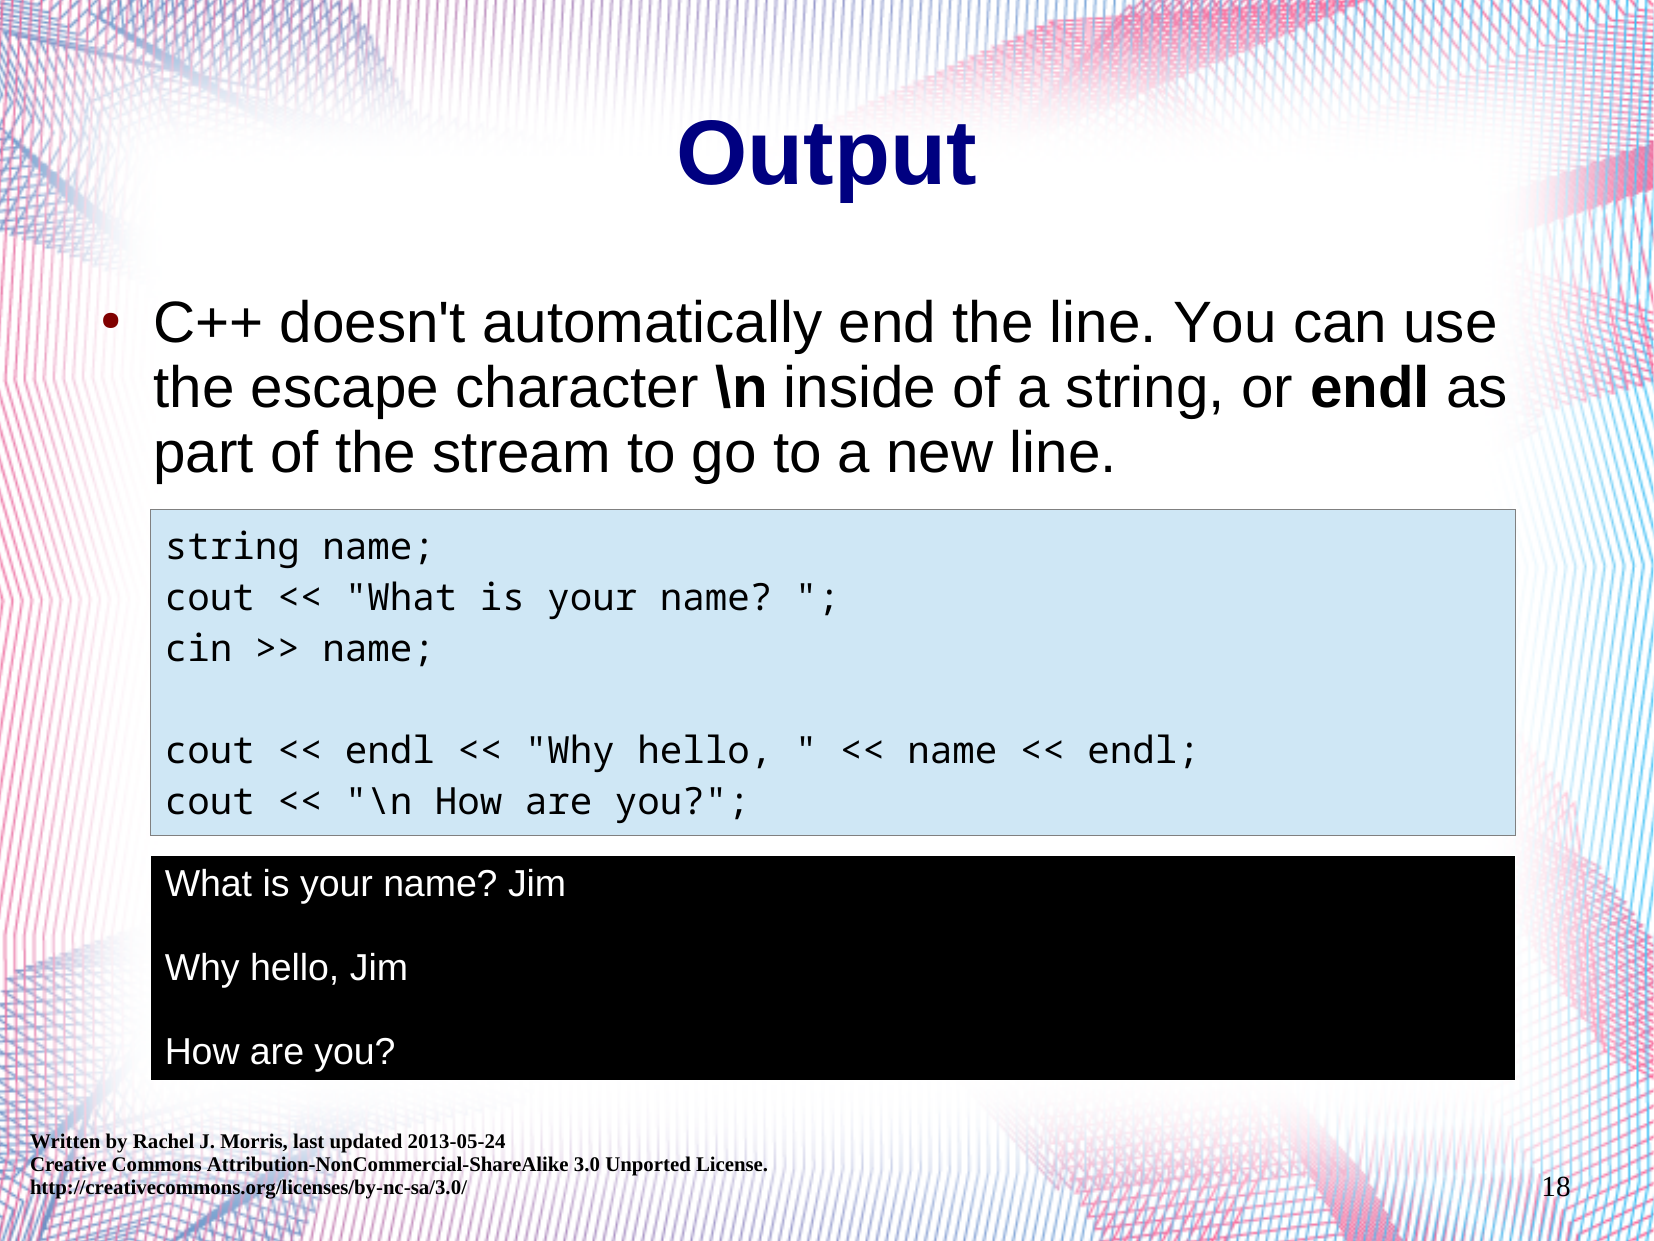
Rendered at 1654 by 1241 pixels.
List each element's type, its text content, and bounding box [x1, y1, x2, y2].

picture [0, 0, 1654, 1241]
list C++ doesn't automatically end the line. You can use the escape character \n inside of a string, or endl as part of the stream to go to a new line. [82, 290, 1571, 586]
text_box What is your name? Jim Why hello, Jim How are you? [150, 855, 1516, 1081]
text_box string name; cout << "What is your name? "; cin >> name; cout << endl << "Why hello, " << name << endl; cout << "\n How are you?"; [150, 509, 1516, 836]
title Output [82, 49, 1571, 257]
